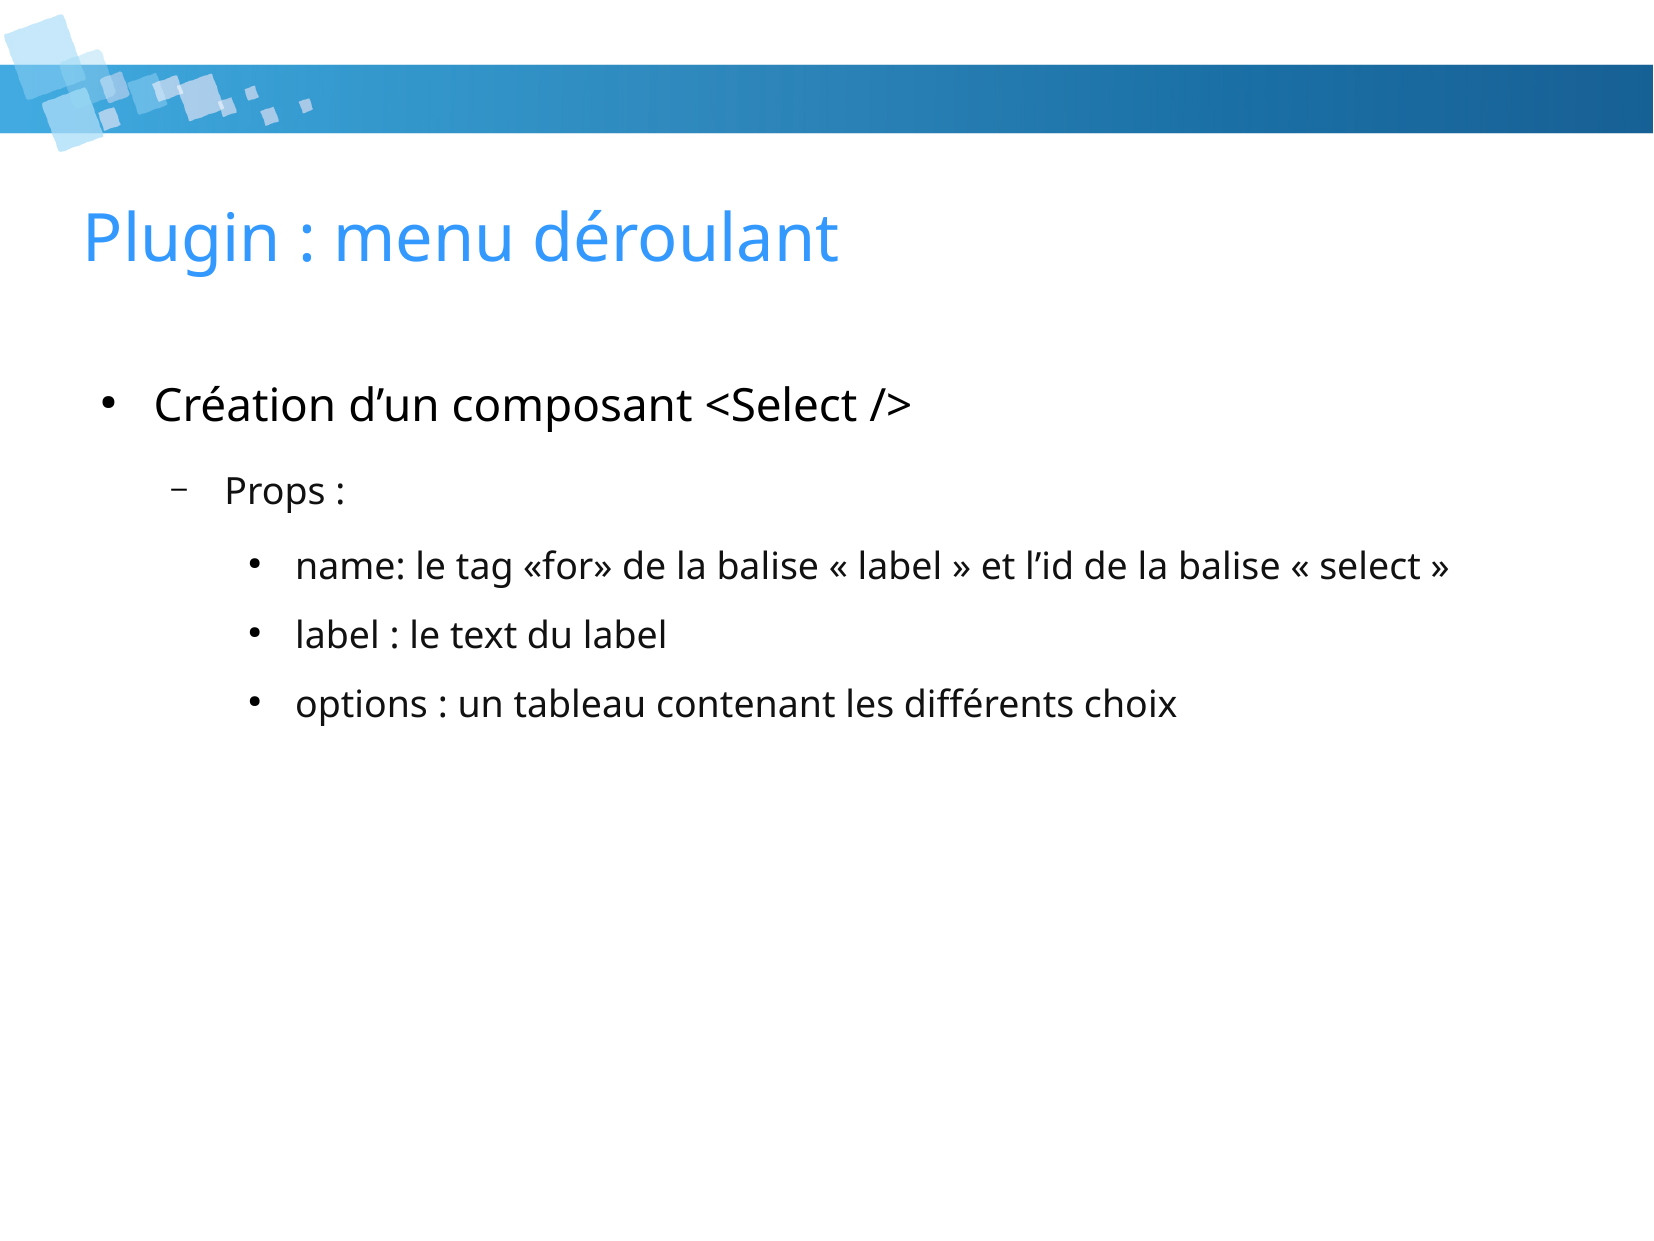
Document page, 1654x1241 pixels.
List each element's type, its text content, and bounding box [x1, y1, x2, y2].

picture [0, 0, 1653, 1238]
title Plugin : menu déroulant [82, 132, 1571, 340]
list Création d’un composant <Select /> Props : name: le tag «for» de la balise « label » et l’id de la balise « select » label : le text du label options : un tableau contenant les différents choix [82, 372, 1571, 1093]
